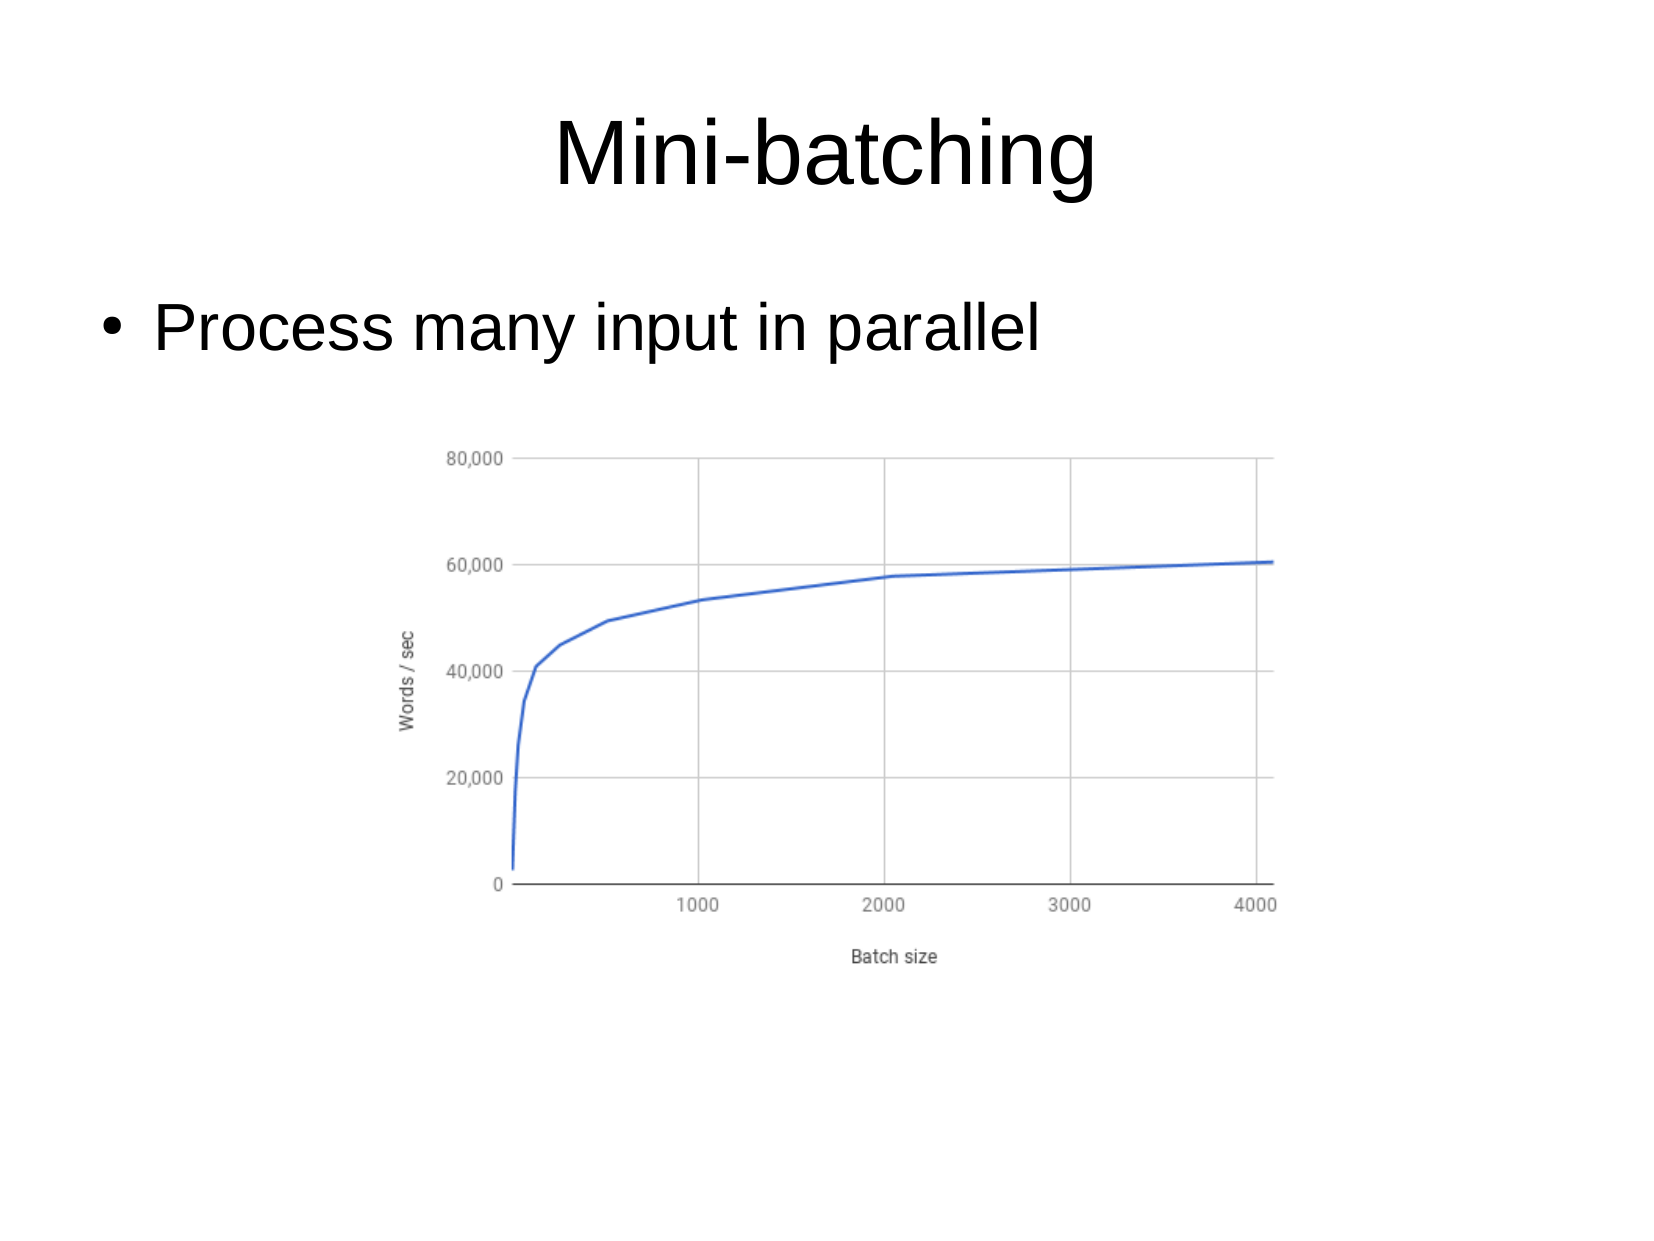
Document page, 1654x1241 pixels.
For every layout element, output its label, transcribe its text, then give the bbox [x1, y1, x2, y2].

list Process many input in parallel [82, 290, 1571, 418]
picture [365, 417, 1303, 998]
title Mini-batching [82, 49, 1571, 257]
